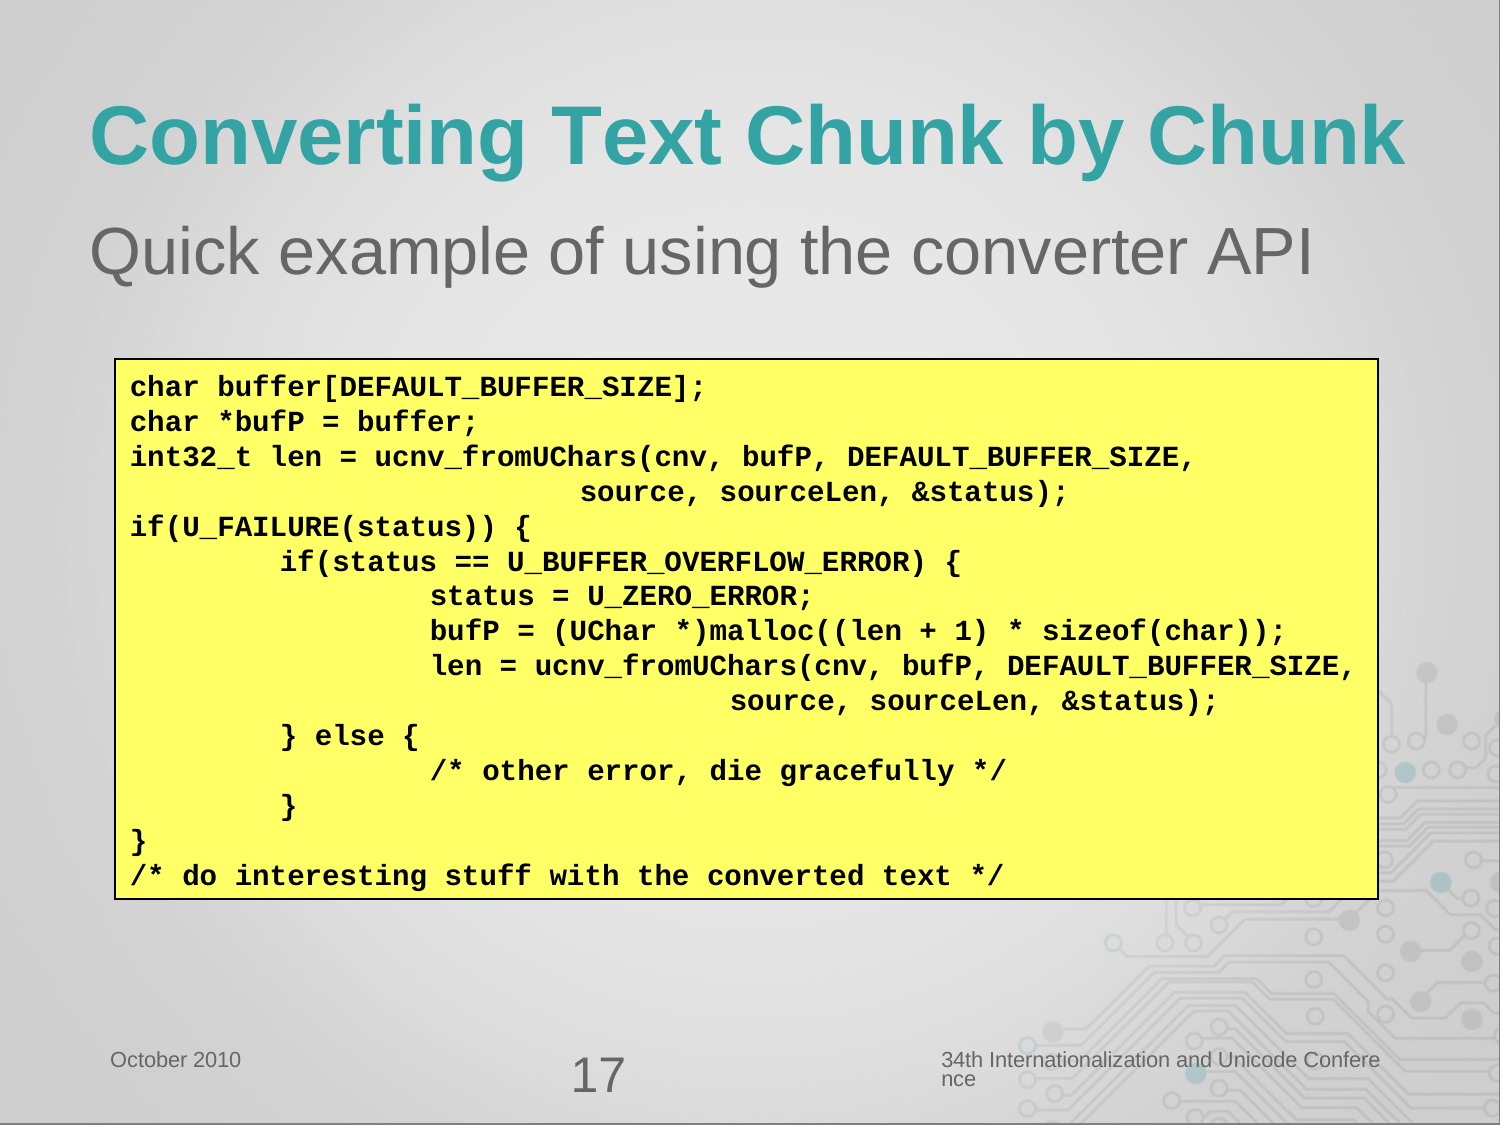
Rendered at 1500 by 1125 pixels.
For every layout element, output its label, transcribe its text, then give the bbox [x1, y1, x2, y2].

title Converting Text Chunk by Chunk [75, 73, 1426, 189]
text_box char buffer[DEFAULT_BUFFER_SIZE]; char *bufP = buffer; int32_t len = ucnv_fromUChars(cnv, bufP, DEFAULT_BUFFER_SIZE, source, sourceLen, &status); if(U_FAILURE(status)) { if(status == U_BUFFER_OVERFLOW_ERROR) { status = U_ZERO_ERROR; bufP = (UChar *)malloc((len + 1) * sizeof(char)); len = ucnv_fromUChars(cnv, bufP, DEFAULT_BUFFER_SIZE, source, sourceLen, &status); } else { /* other error, die gracefully */ } } /* do interesting stuff with the converted text */ [115, 359, 1378, 900]
list Quick example of using the converter API [75, 200, 1426, 1006]
picture [0, 0, 1499, 1123]
